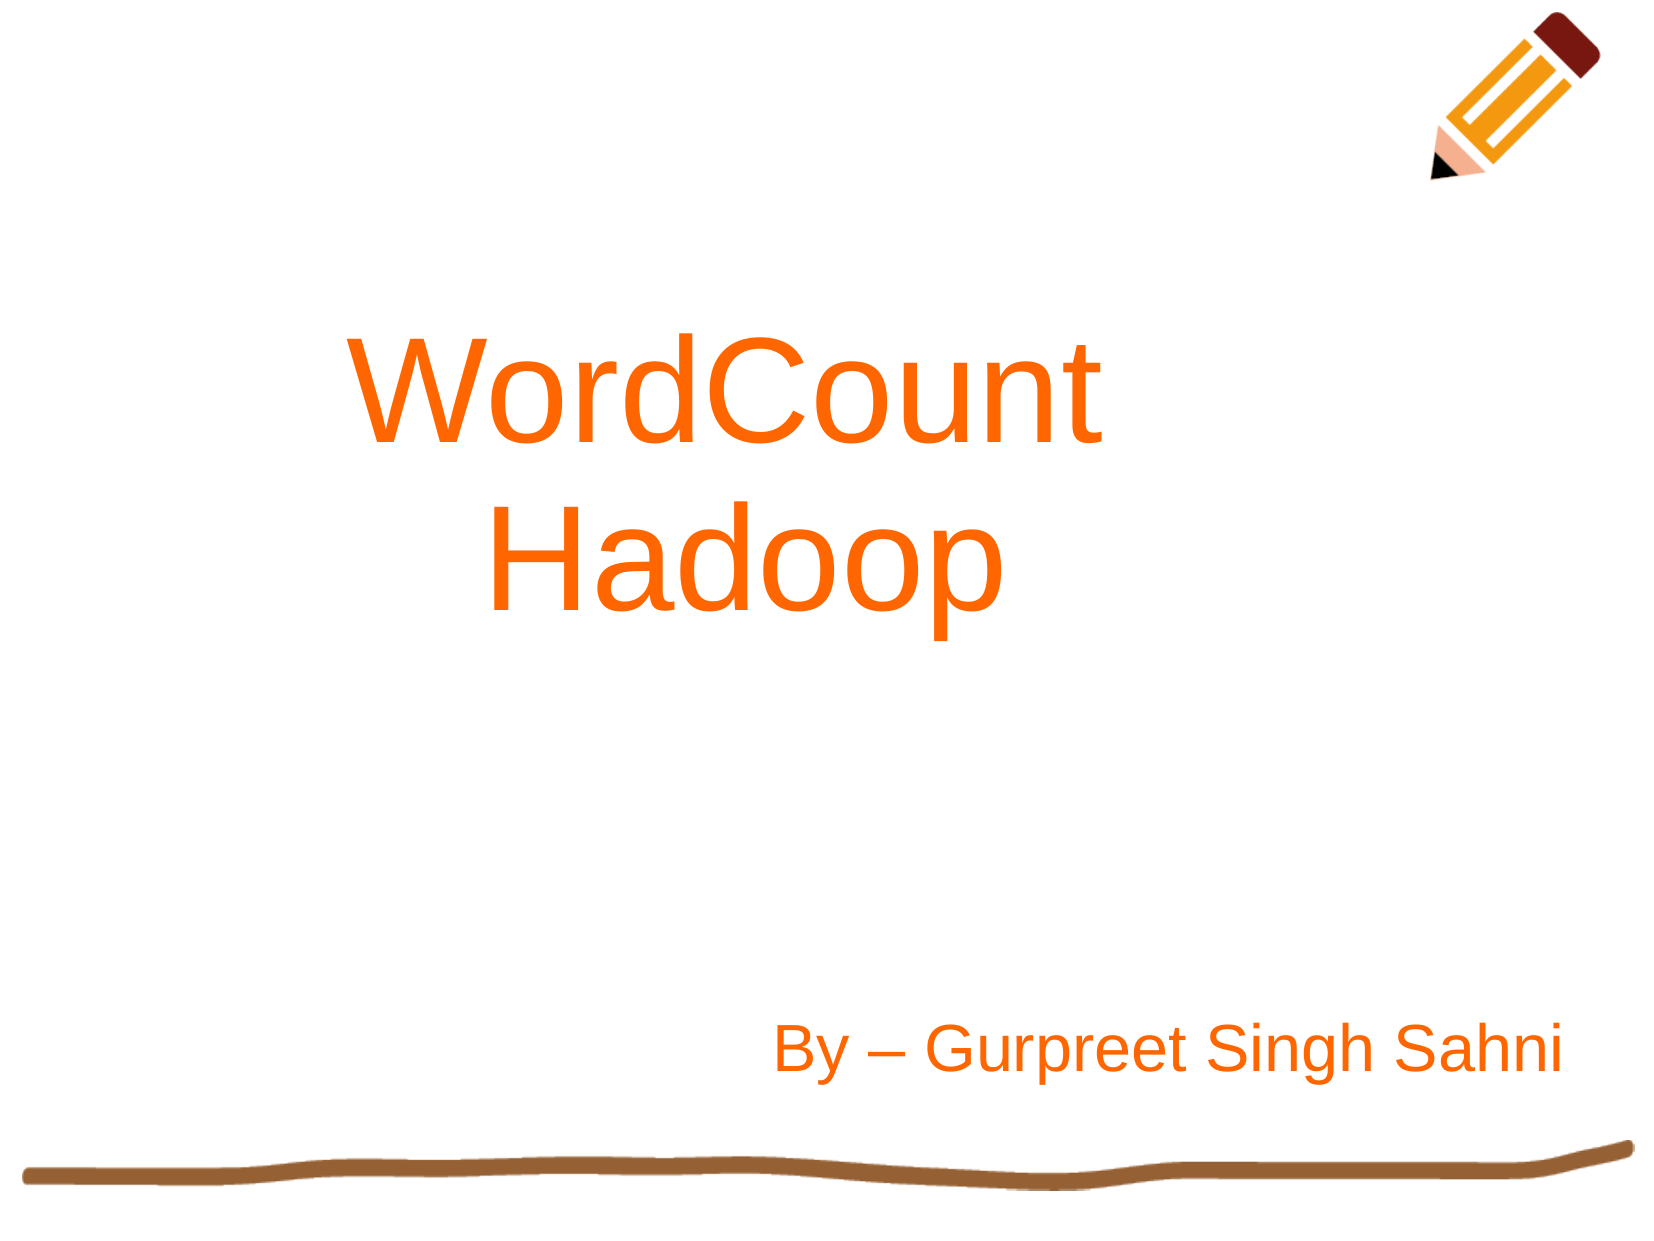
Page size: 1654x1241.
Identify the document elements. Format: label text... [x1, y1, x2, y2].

text_box By – Gurpreet Singh Sahni [720, 1003, 1583, 1169]
picture [22, 1140, 1635, 1191]
picture [1430, 12, 1601, 181]
title WordCount Hadoop [97, 307, 1394, 643]
